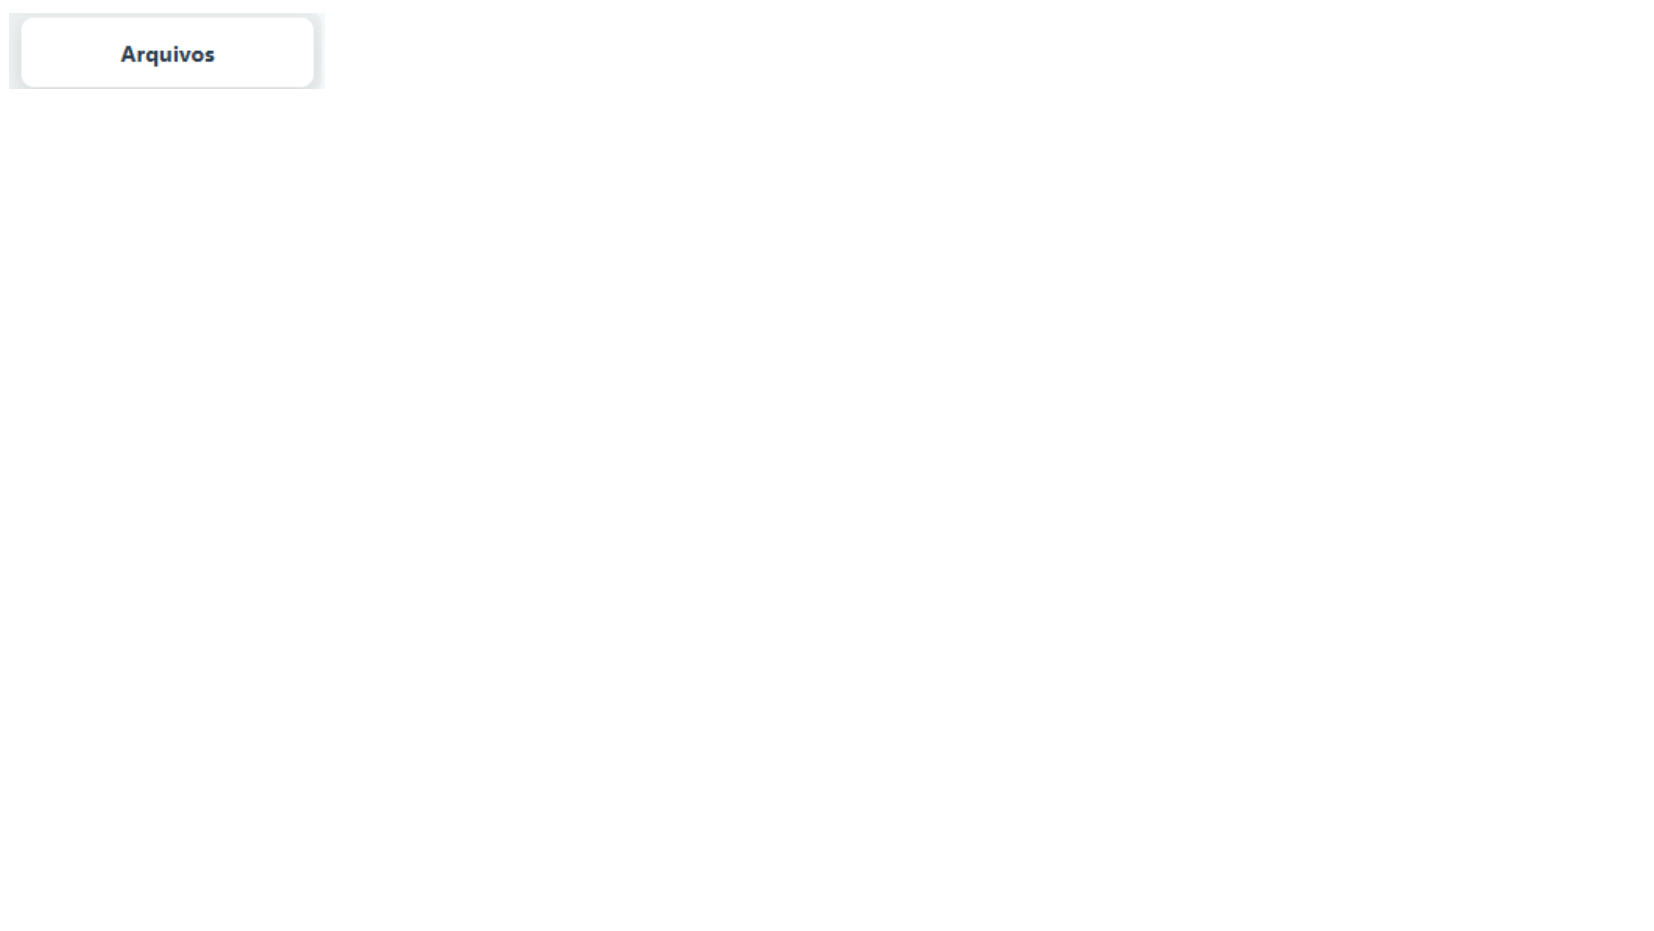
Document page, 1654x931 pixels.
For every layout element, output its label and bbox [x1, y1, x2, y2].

picture [9, 13, 325, 89]
